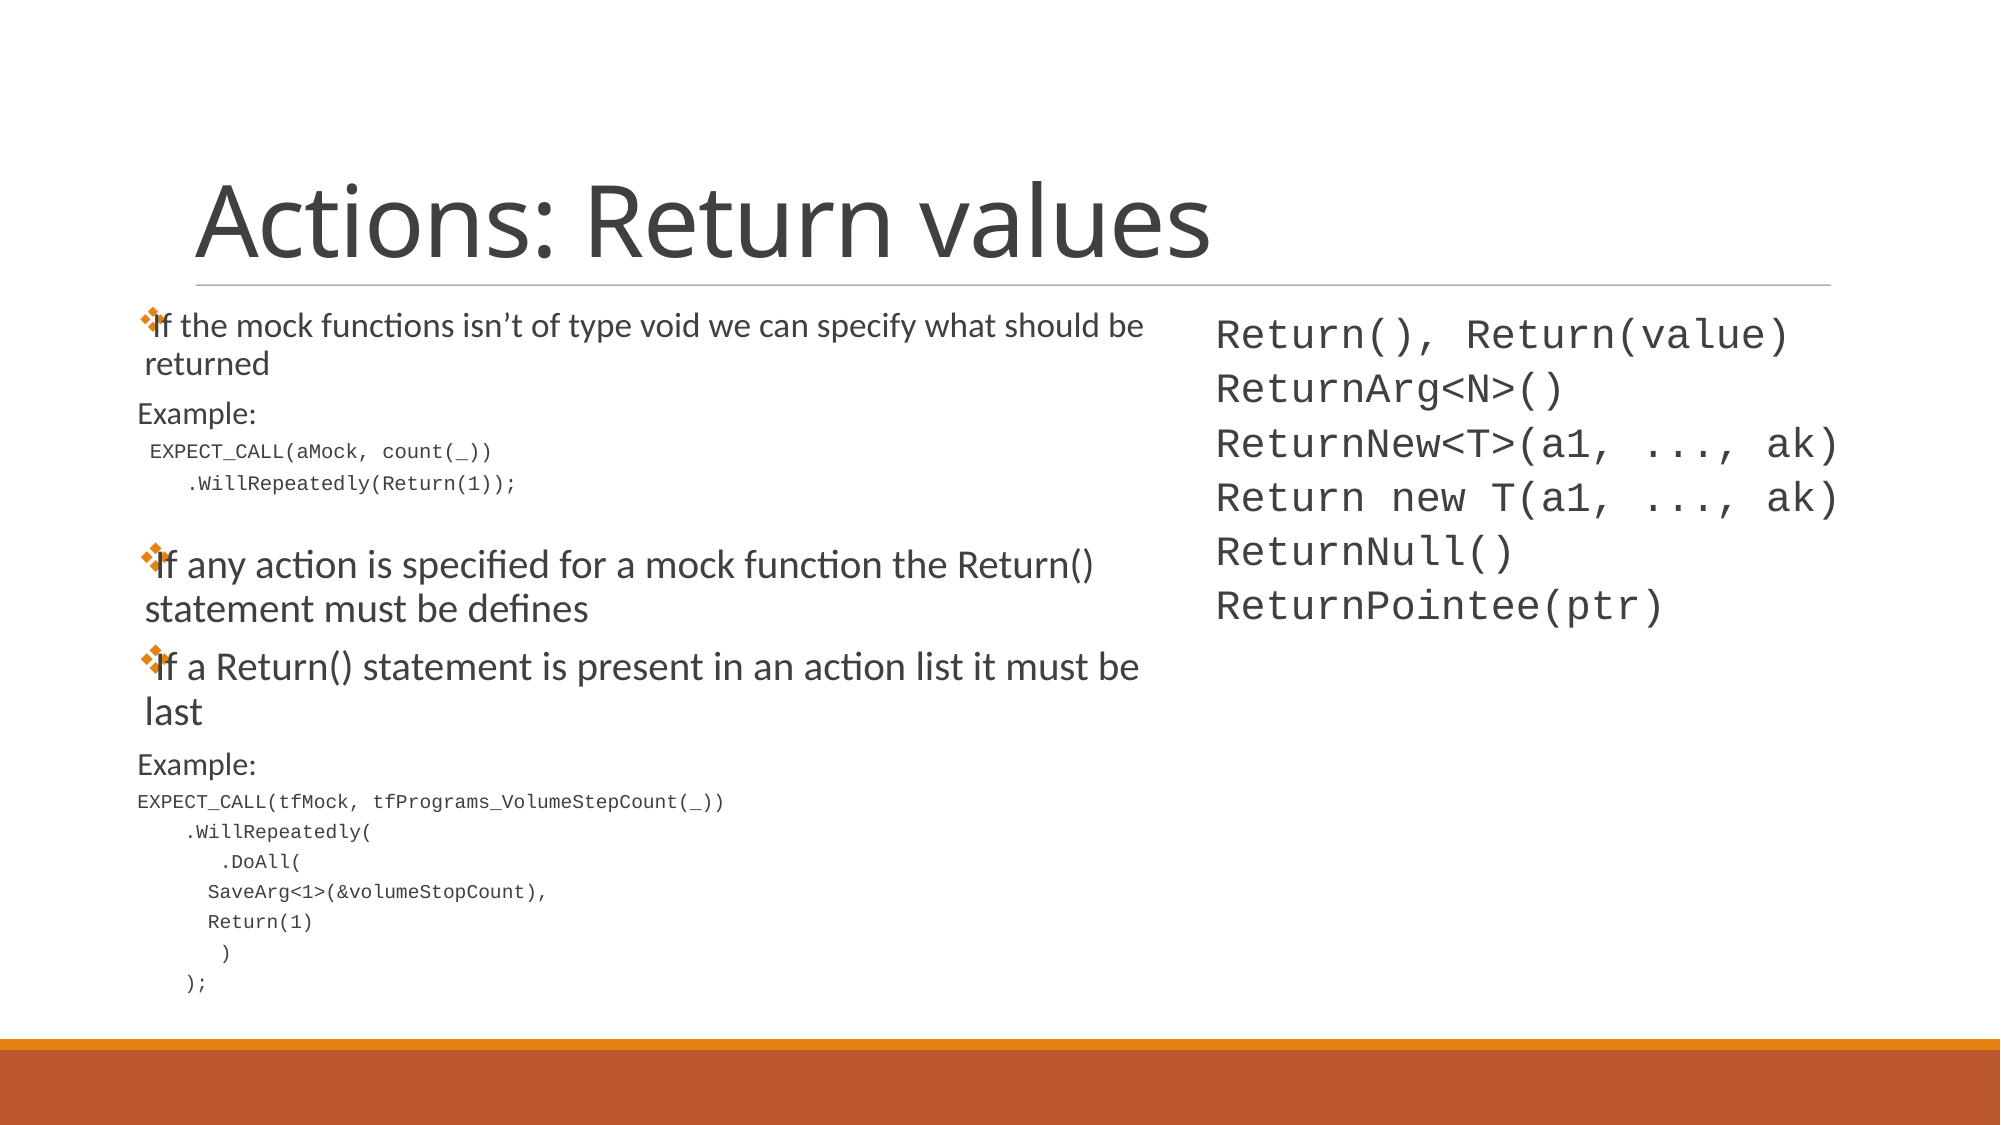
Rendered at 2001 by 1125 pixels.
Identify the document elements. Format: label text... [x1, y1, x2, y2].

list If the mock functions isn’t of type void we can specify what should be returned Example: EXPECT_CALL(aMock, count(_)) .WillRepeatedly(Return(1)); If any action is specified for a mock function the Return() statement must be defines If a Return() statement is present in an action list it must be last Example: EXPECT_CALL(tfMock, tfPrograms_VolumeStepCount(_)) .WillRepeatedly( .DoAll( SaveArg<1>(&volumeStopCount), Return(1) ) ); [137, 299, 1184, 1014]
list Return(), Return(value) ReturnArg<N>() ReturnNew<T>(a1, ..., ak) Return new T(a1, ..., ak) ReturnNull() ReturnPointee(ptr) [1215, 299, 1863, 1014]
title Actions: Return values [180, 47, 1830, 285]
